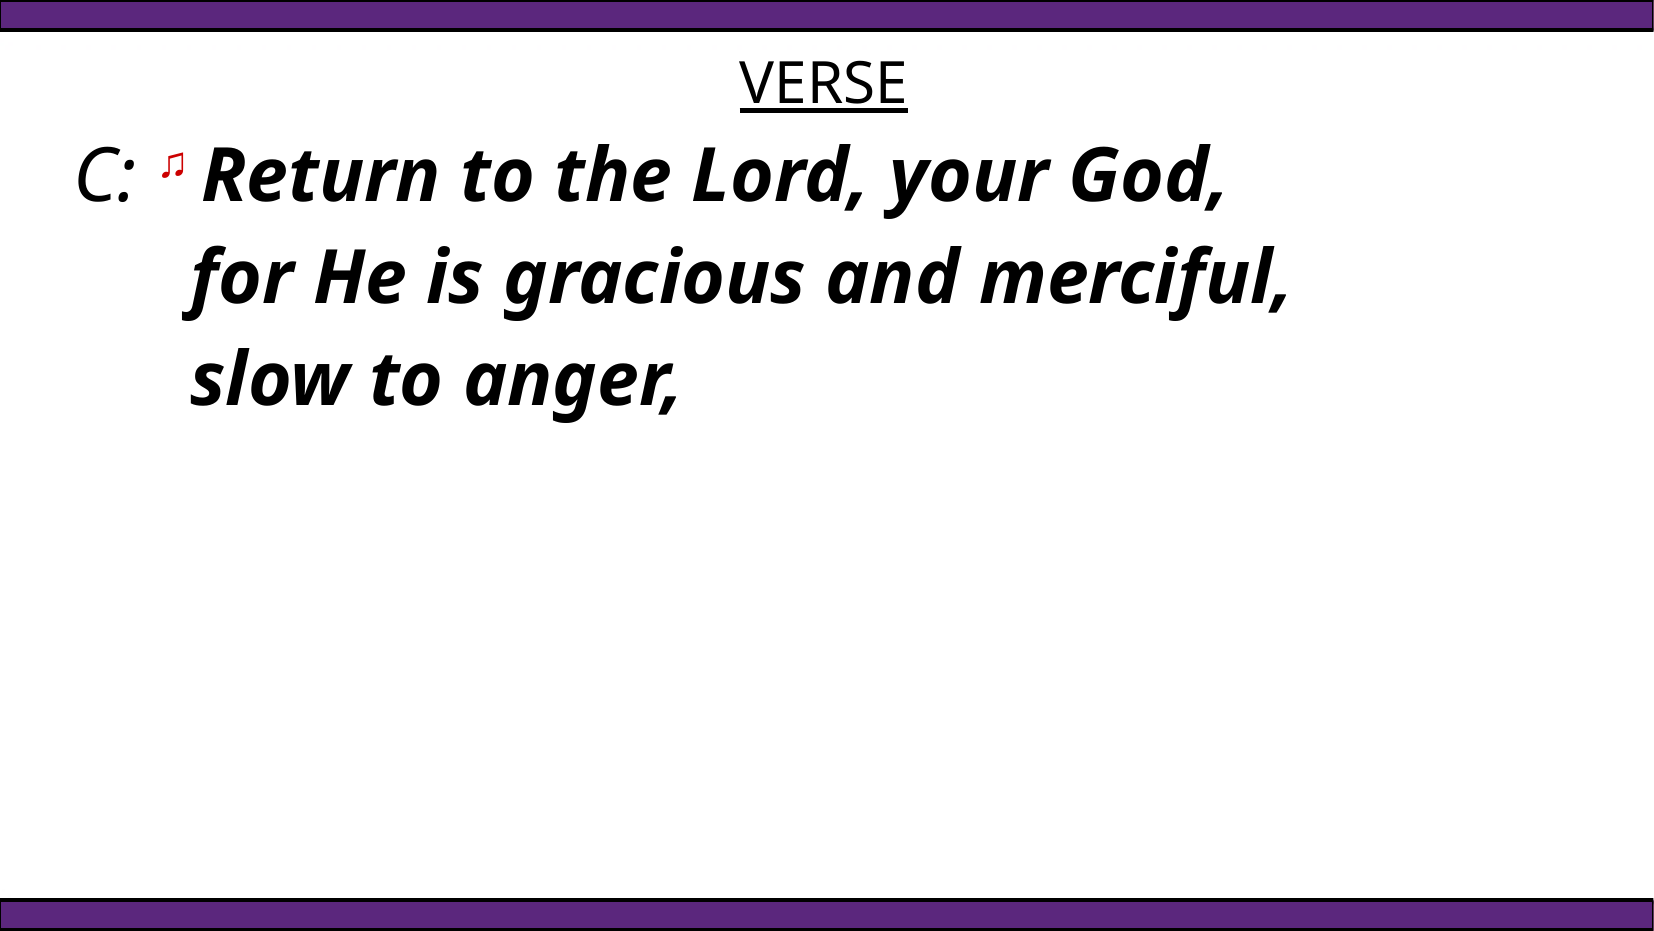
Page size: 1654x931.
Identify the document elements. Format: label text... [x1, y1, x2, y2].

text_box [0, 900, 1654, 931]
text_box [0, 0, 1654, 31]
picture [0, 31, 1654, 900]
text_box VERSE C: ♫ Return to the Lord, your God, for He is gracious and merciful, slow to anger, [58, 34, 1589, 426]
